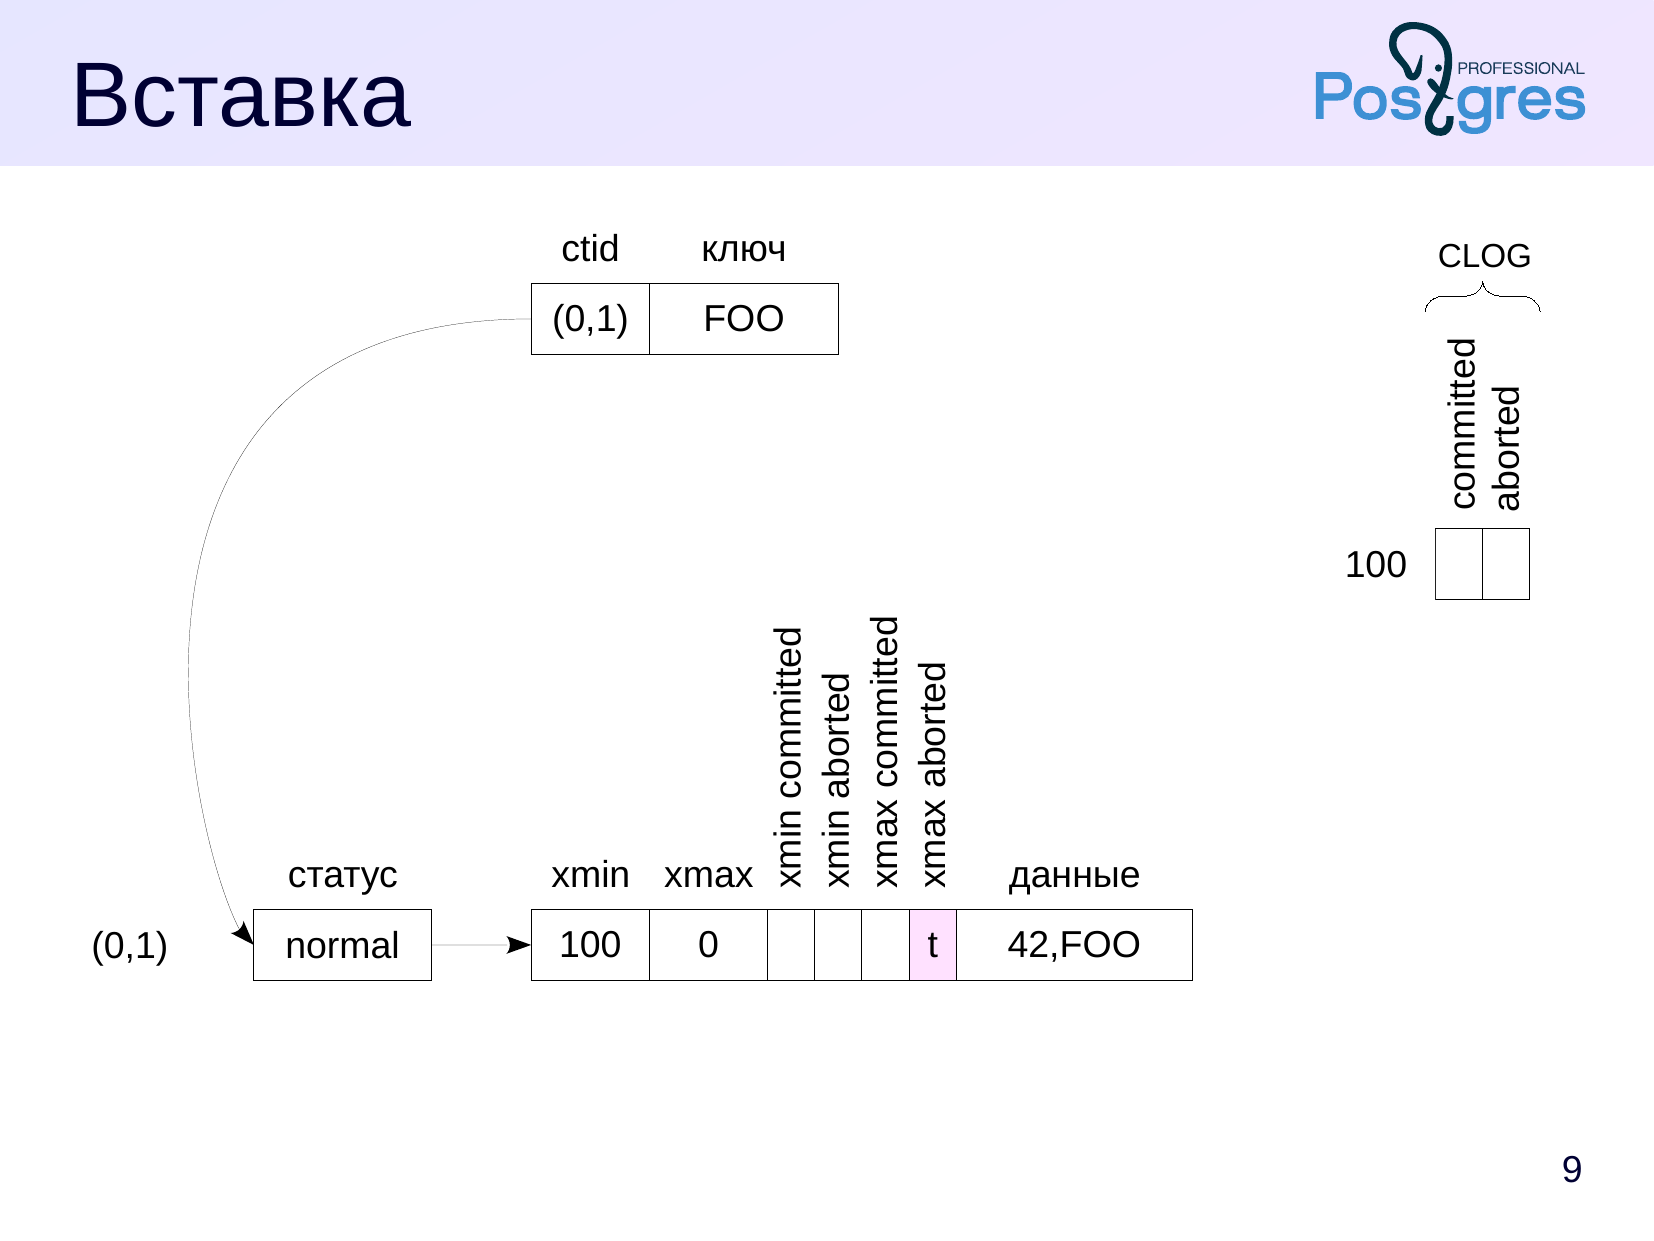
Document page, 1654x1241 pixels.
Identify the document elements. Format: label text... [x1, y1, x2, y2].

text_box [1436, 528, 1530, 600]
text_box xmin committed [761, 590, 811, 904]
text_box aborted [1482, 330, 1530, 527]
text_box xmax aborted [901, 590, 963, 904]
text_box 100 [1316, 528, 1436, 600]
text_box 0 [649, 909, 767, 981]
text_box normal [253, 909, 432, 981]
text_box xmin aborted [811, 590, 855, 904]
text_box ctid [531, 212, 649, 283]
text_box (0,1) [70, 909, 189, 981]
text_box ключ [649, 212, 839, 283]
title Вставка [70, 43, 1241, 147]
text_box 100 [531, 909, 649, 981]
text_box t [909, 909, 956, 981]
text_box данные [956, 838, 1193, 909]
text_box xmax [649, 838, 768, 909]
text_box xmin [531, 838, 649, 909]
text_box статус [254, 838, 432, 909]
text_box [767, 909, 909, 981]
text_box (0,1) [531, 283, 649, 355]
text_box FOO [649, 283, 839, 355]
text_box committed [1435, 330, 1482, 526]
text_box xmax committed [855, 590, 901, 904]
text_box CLOG [1423, 230, 1547, 283]
text_box 42,FOO [956, 909, 1193, 981]
